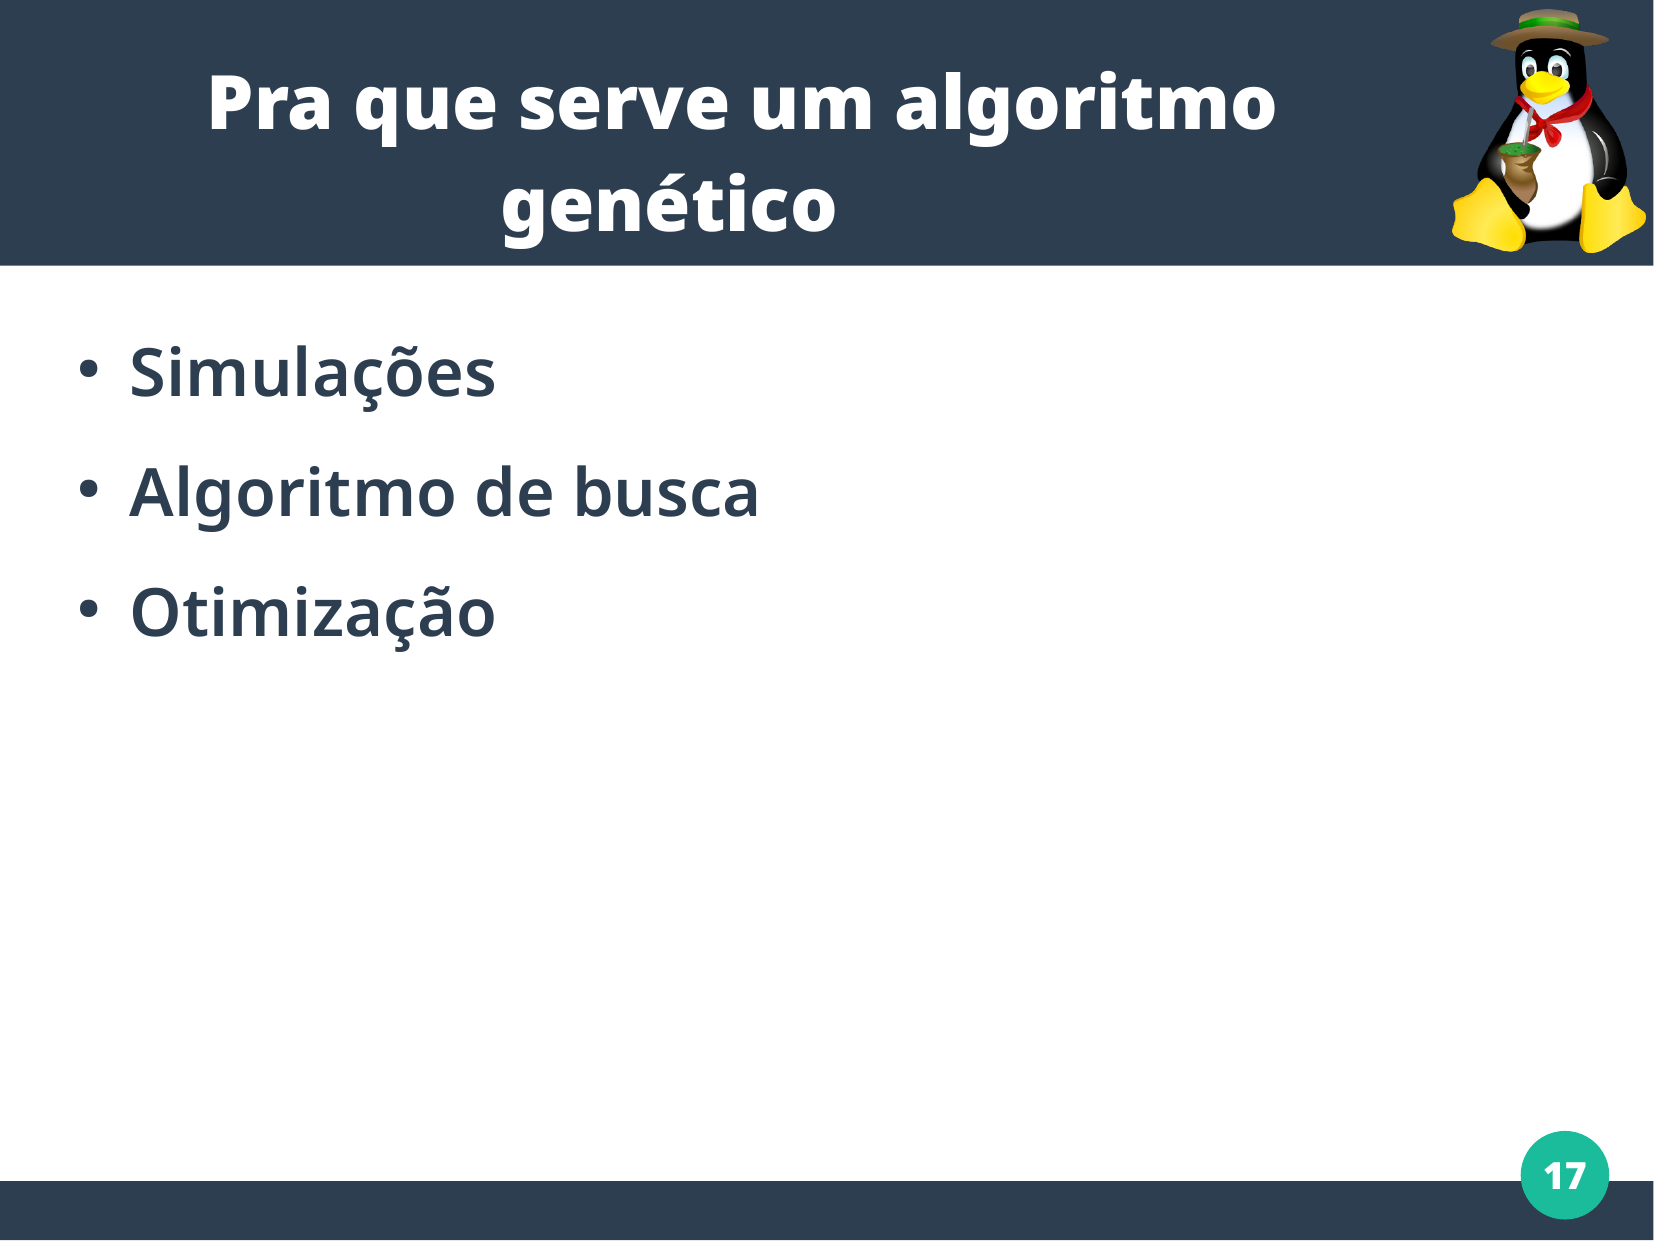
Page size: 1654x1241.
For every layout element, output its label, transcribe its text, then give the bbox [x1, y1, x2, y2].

title Pra que serve um algoritmo genético [59, 49, 1452, 207]
picture [1452, 9, 1646, 253]
list Simulações Algoritmo de busca Otimização [59, 324, 1595, 1152]
